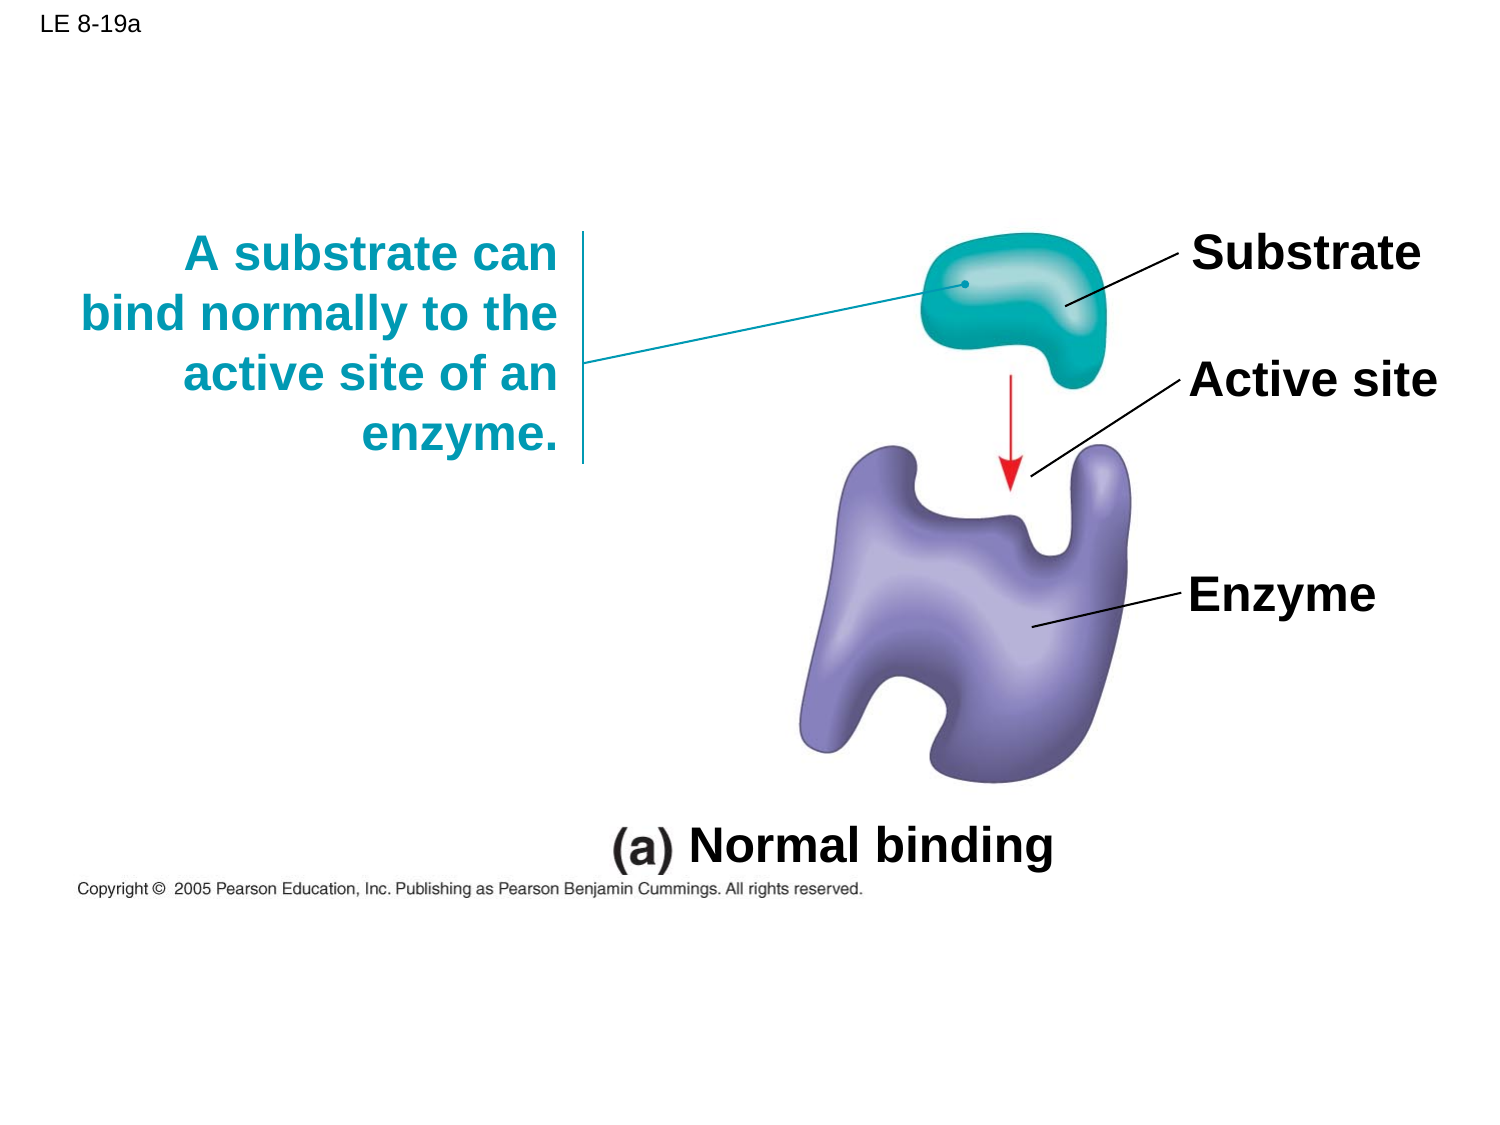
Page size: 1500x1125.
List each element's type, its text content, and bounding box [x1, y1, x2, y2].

text_box Normal binding [688, 824, 1097, 887]
text_box A substrate can bind normally to the active site of an enzyme. [64, 220, 559, 486]
text_box Active site [1188, 346, 1455, 409]
text_box Enzyme [1187, 560, 1455, 624]
picture [49, 218, 1450, 907]
title LE 8-19a [24, 0, 351, 51]
text_box Substrate [1191, 219, 1458, 282]
